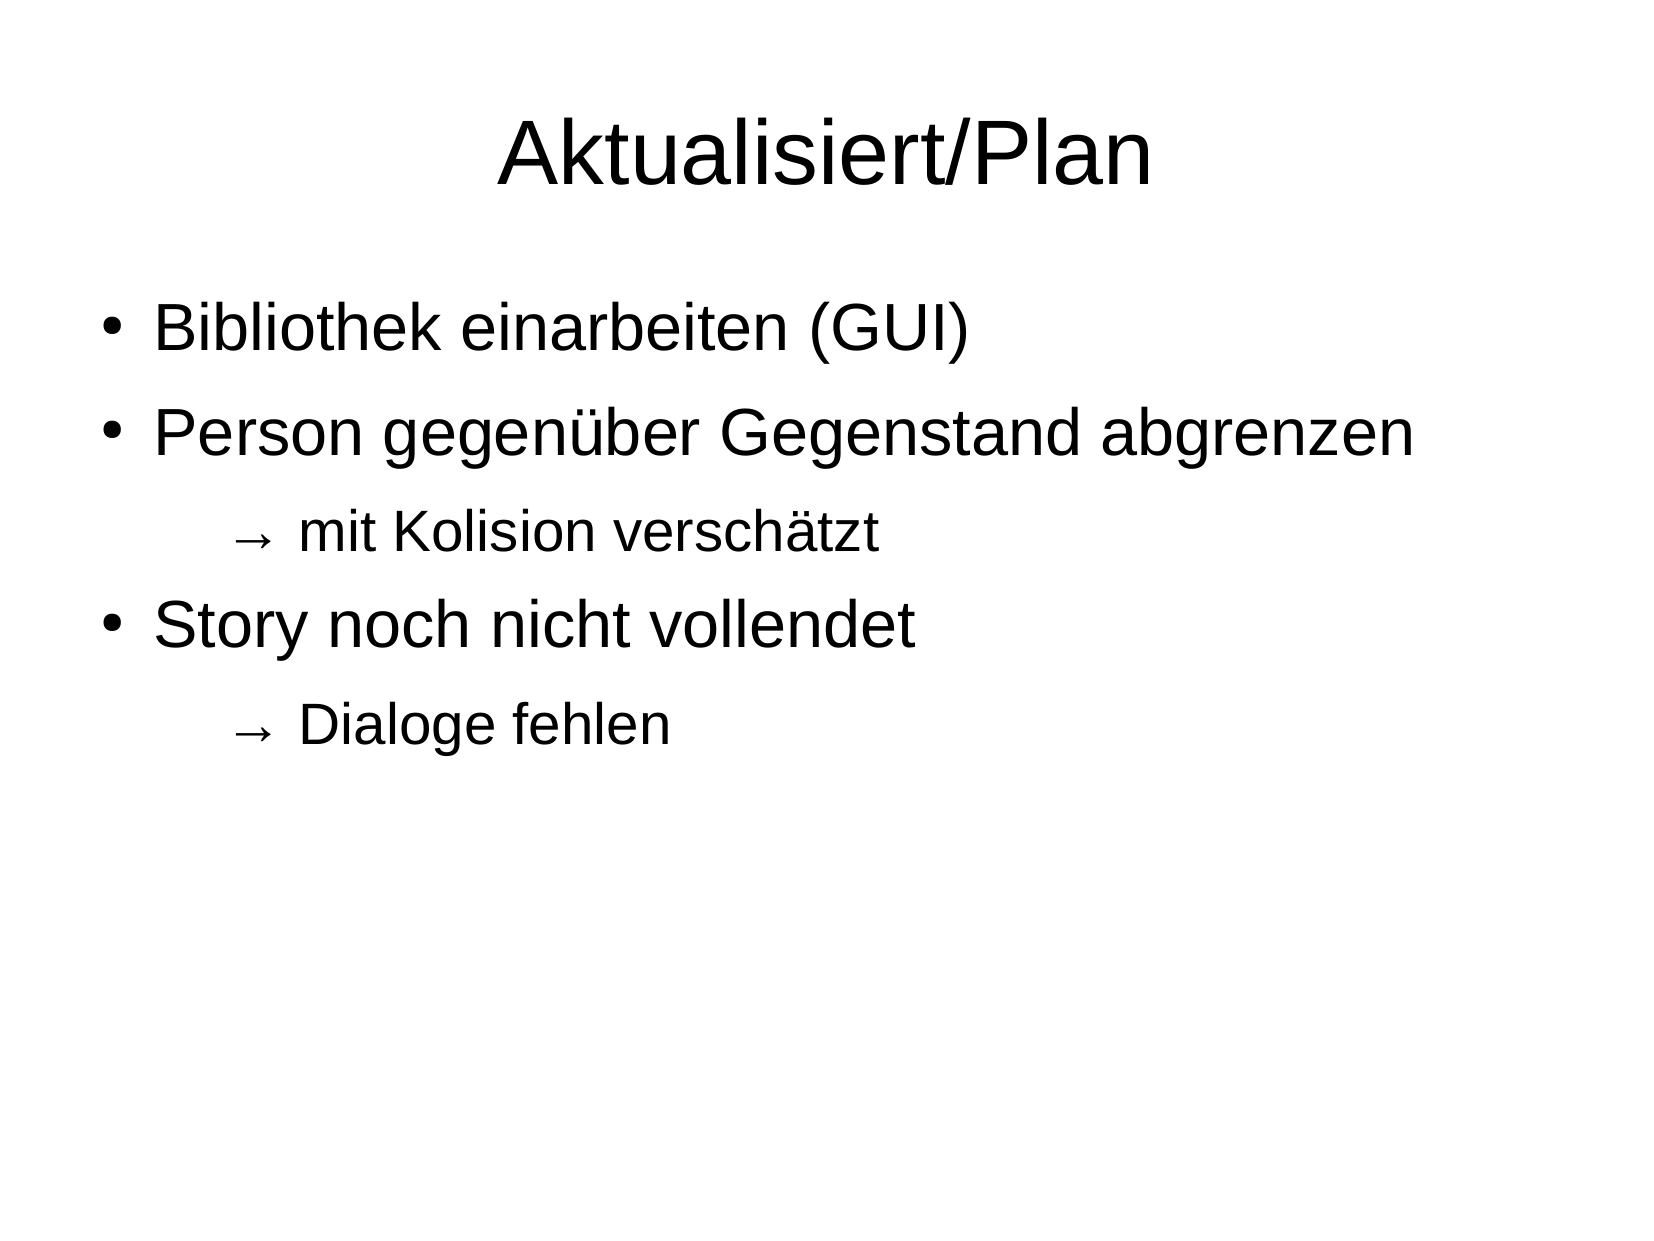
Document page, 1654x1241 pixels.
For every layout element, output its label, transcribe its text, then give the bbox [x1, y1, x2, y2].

list Bibliothek einarbeiten (GUI) Person gegenüber Gegenstand abgrenzen → mit Kolision verschätzt Story noch nicht vollendet → Dialoge fehlen [82, 290, 1571, 1109]
title Aktualisiert/Plan [82, 49, 1571, 257]
